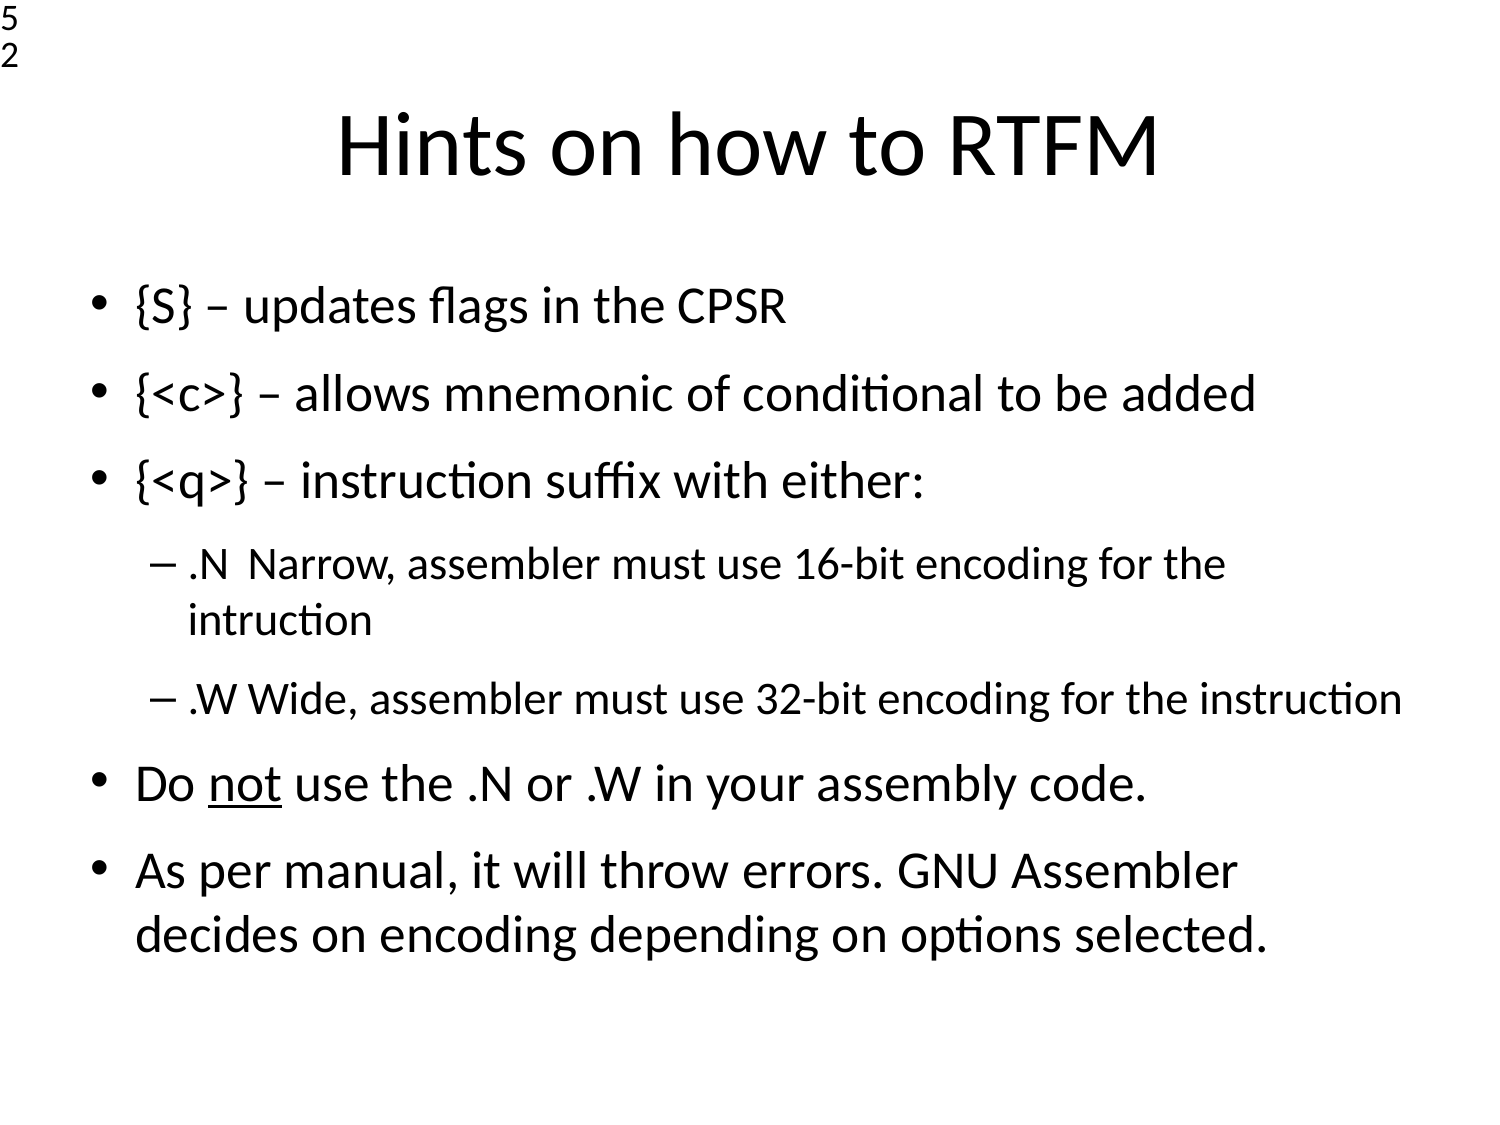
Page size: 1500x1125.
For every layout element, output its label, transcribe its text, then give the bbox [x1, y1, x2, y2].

list {S} – updates flags in the CPSR {<c>} – allows mnemonic of conditional to be added {<q>} – instruction suffix with either: .N Narrow, assembler must use 16-bit encoding for the intruction .W Wide, assembler must use 32-bit encoding for the instruction Do not use the .N or .W in your assembly code. As per manual, it will throw errors. GNU Assembler decides on encoding depending on options selected. [75, 262, 1425, 1005]
title Hints on how to RTFM [75, 45, 1425, 233]
